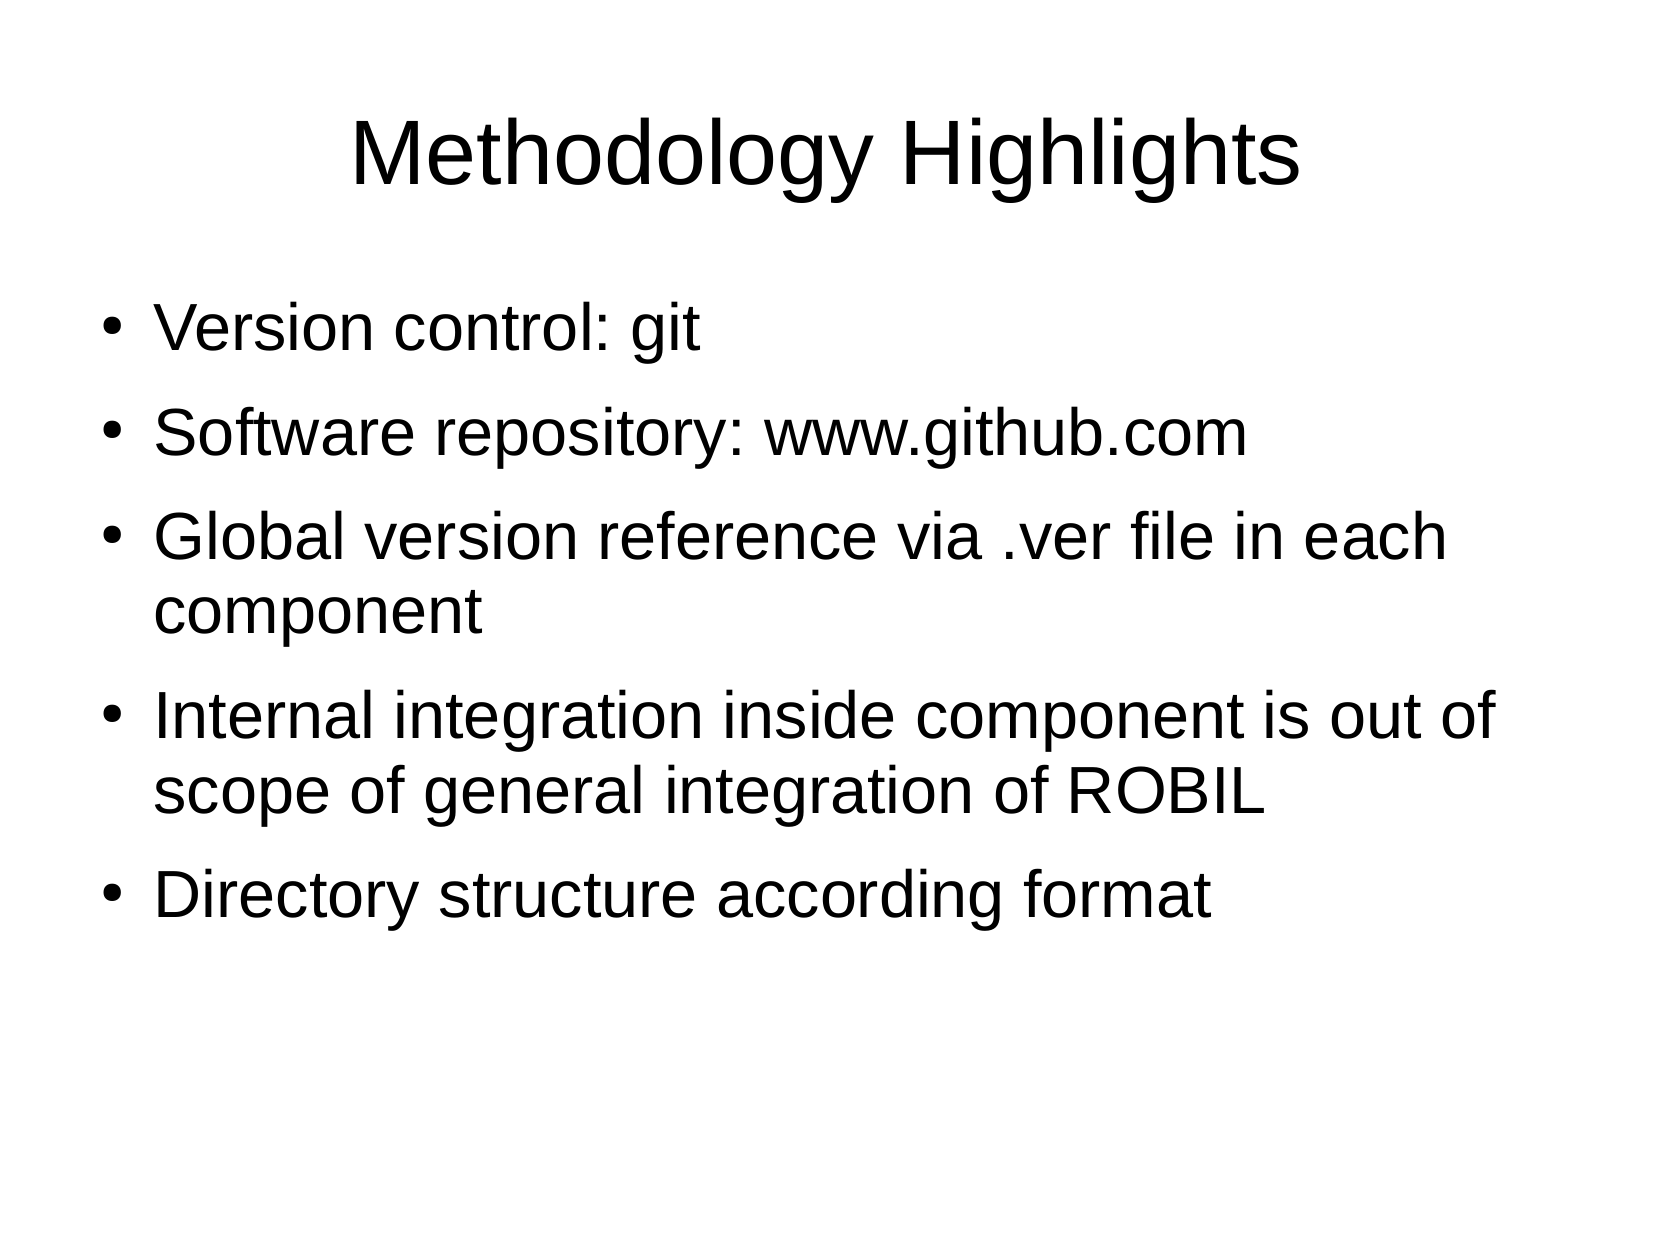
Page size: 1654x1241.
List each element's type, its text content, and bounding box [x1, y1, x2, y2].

title Methodology Highlights [82, 49, 1571, 257]
list Version control: git Software repository: www.github.com Global version reference via .ver file in each component Internal integration inside component is out of scope of general integration of ROBIL Directory structure according format [82, 290, 1538, 1010]
